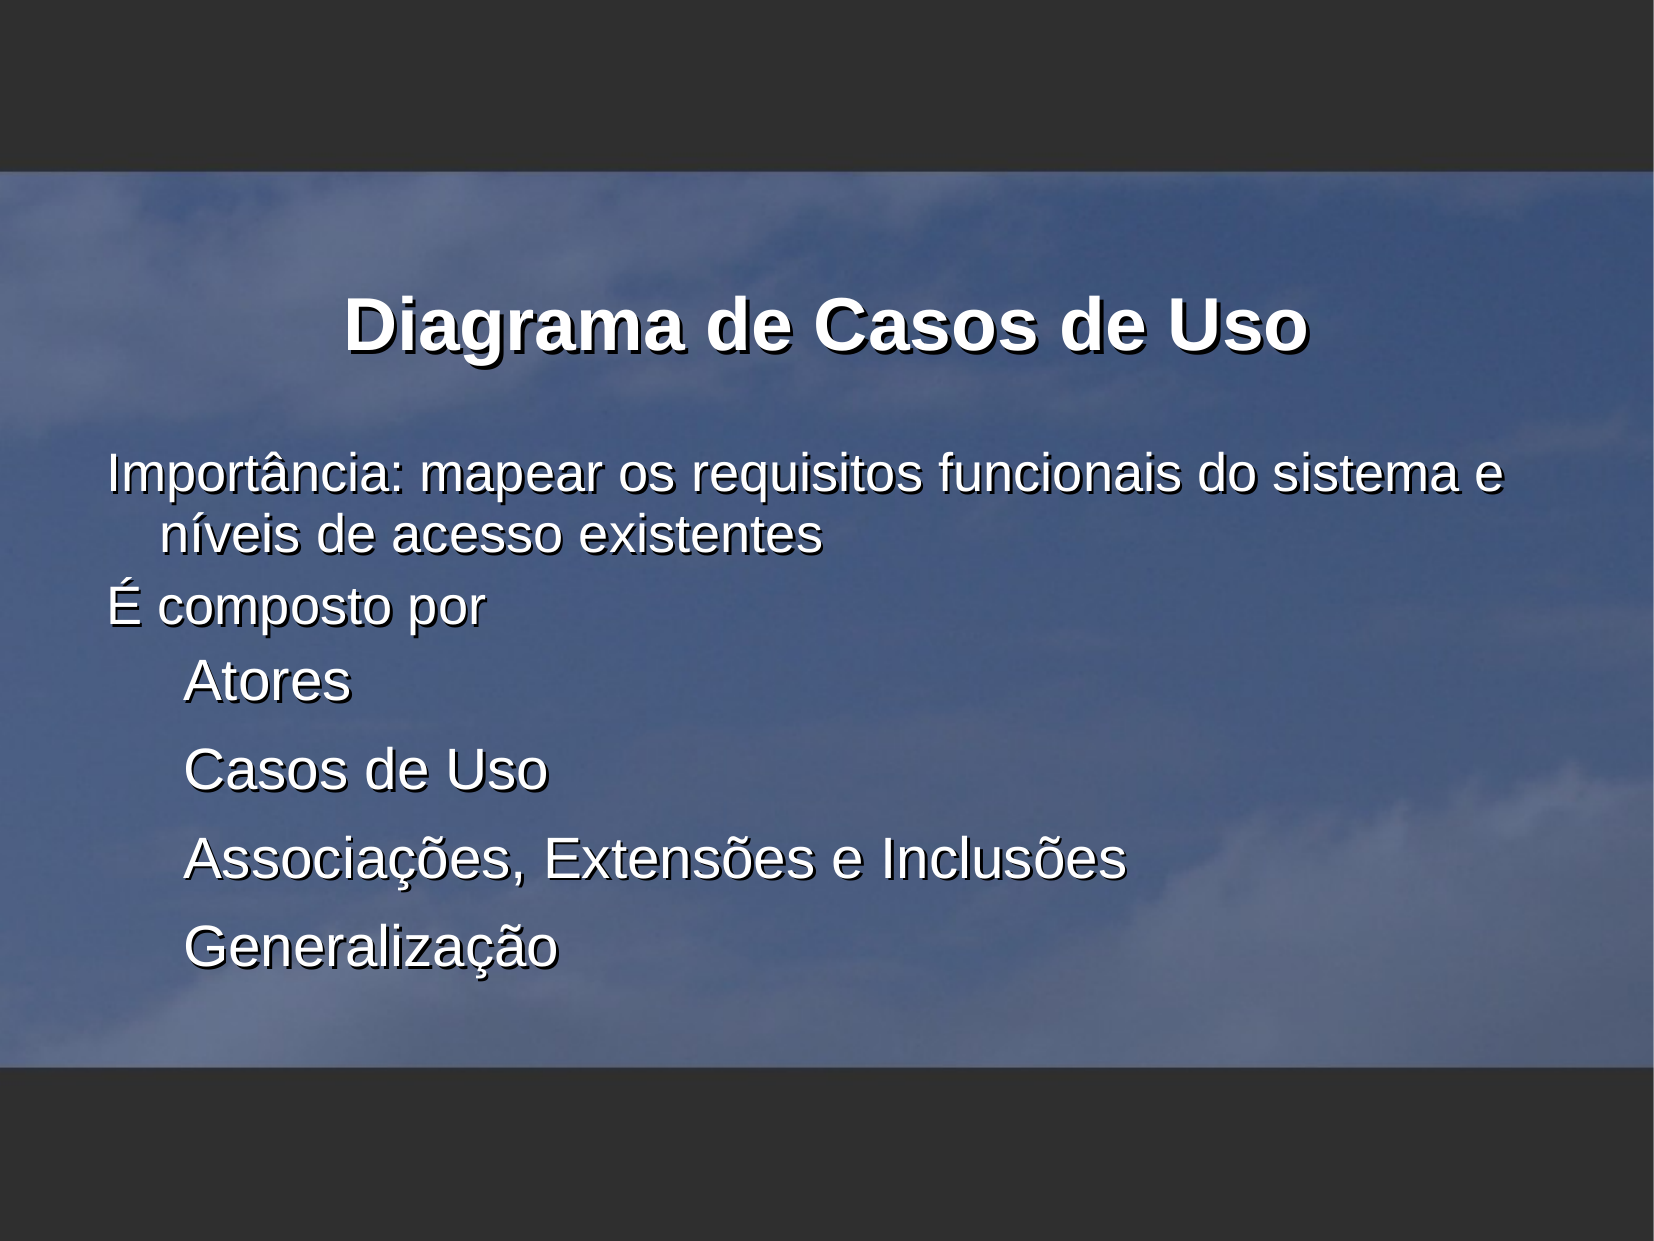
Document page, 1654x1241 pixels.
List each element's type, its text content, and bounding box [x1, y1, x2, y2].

list Importância: mapear os requisitos funcionais do sistema e níveis de acesso existentes É composto por Atores Casos de Uso Associações, Extensões e Inclusões Generalização [88, 442, 1565, 979]
picture [0, 0, 1654, 1241]
title Diagrama de Casos de Uso [88, 243, 1565, 407]
